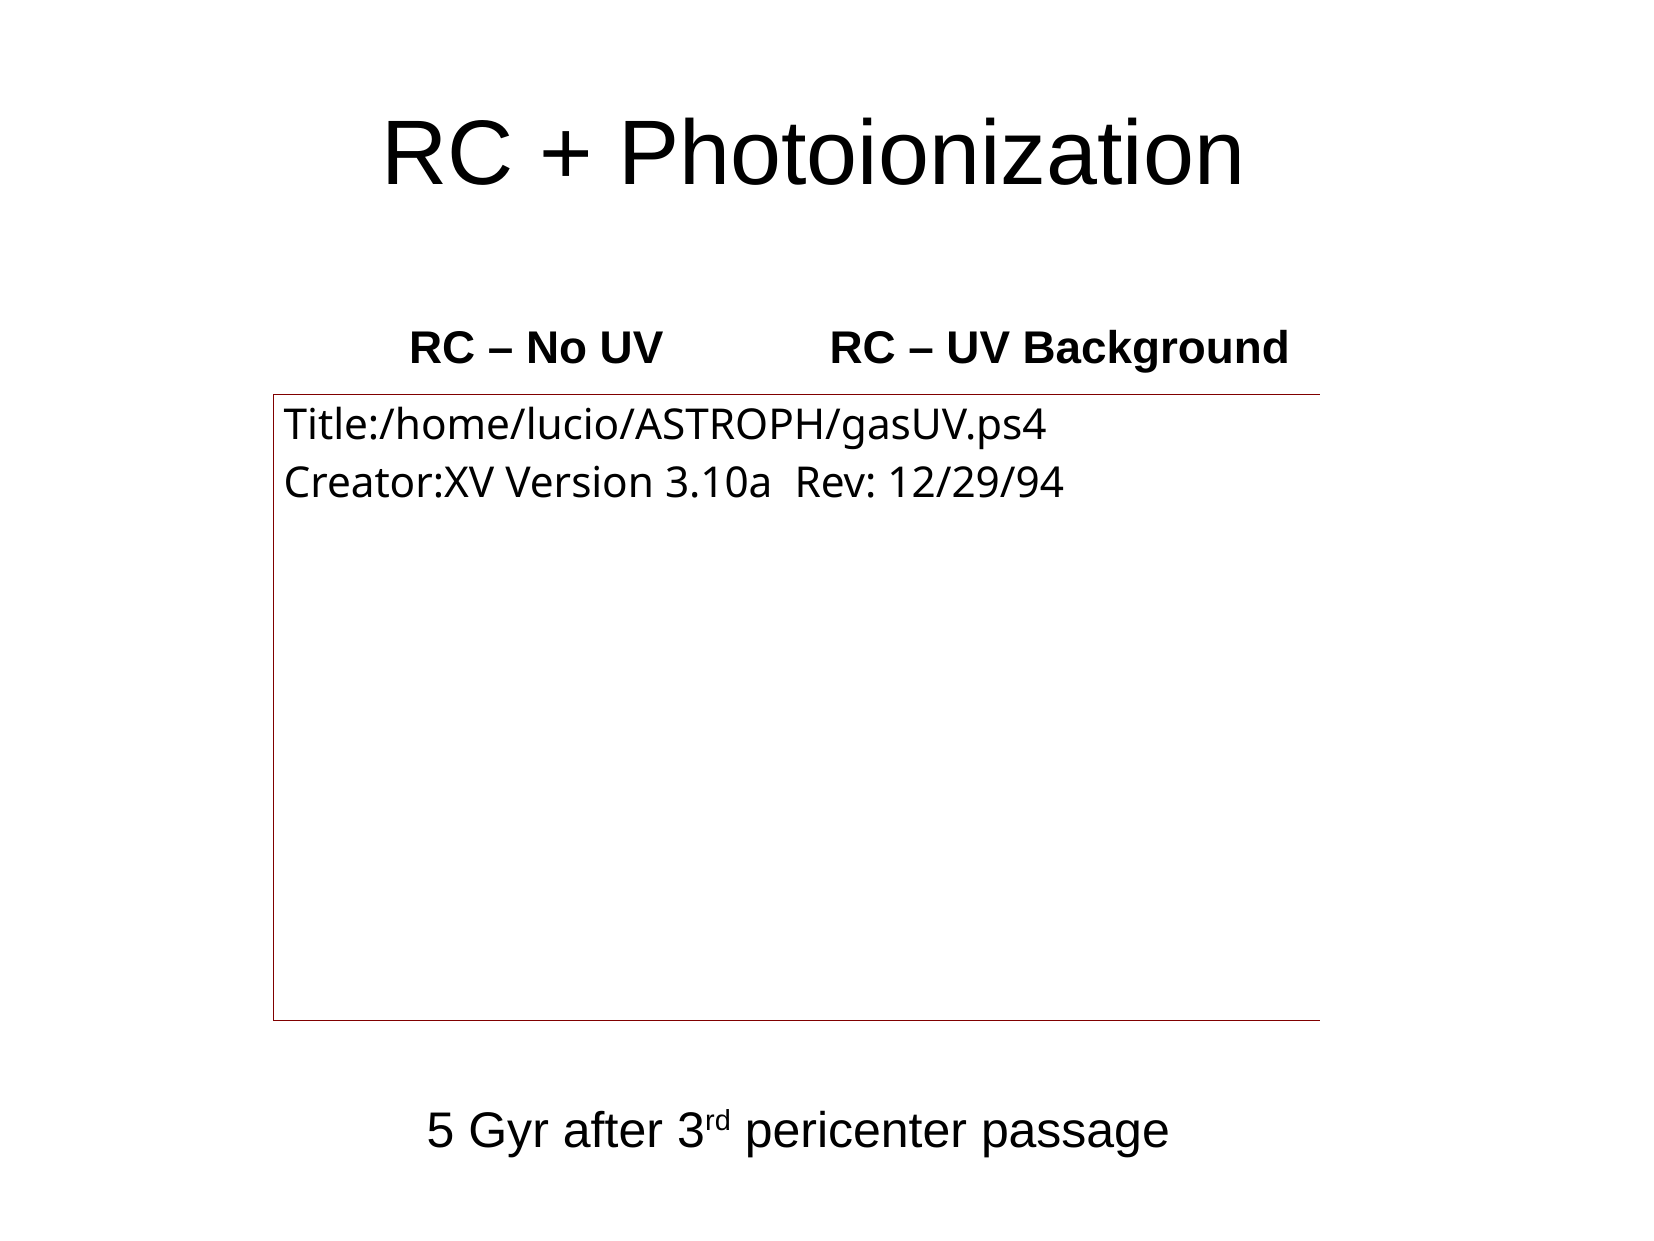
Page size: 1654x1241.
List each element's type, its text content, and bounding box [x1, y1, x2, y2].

picture [270, 391, 1321, 1021]
text_box RC – No UV [394, 315, 679, 382]
title RC + Photoionization [82, 49, 1571, 257]
text_box 5 Gyr after 3rd pericenter passage [411, 1095, 1186, 1168]
text_box RC – UV Background [814, 315, 1306, 382]
